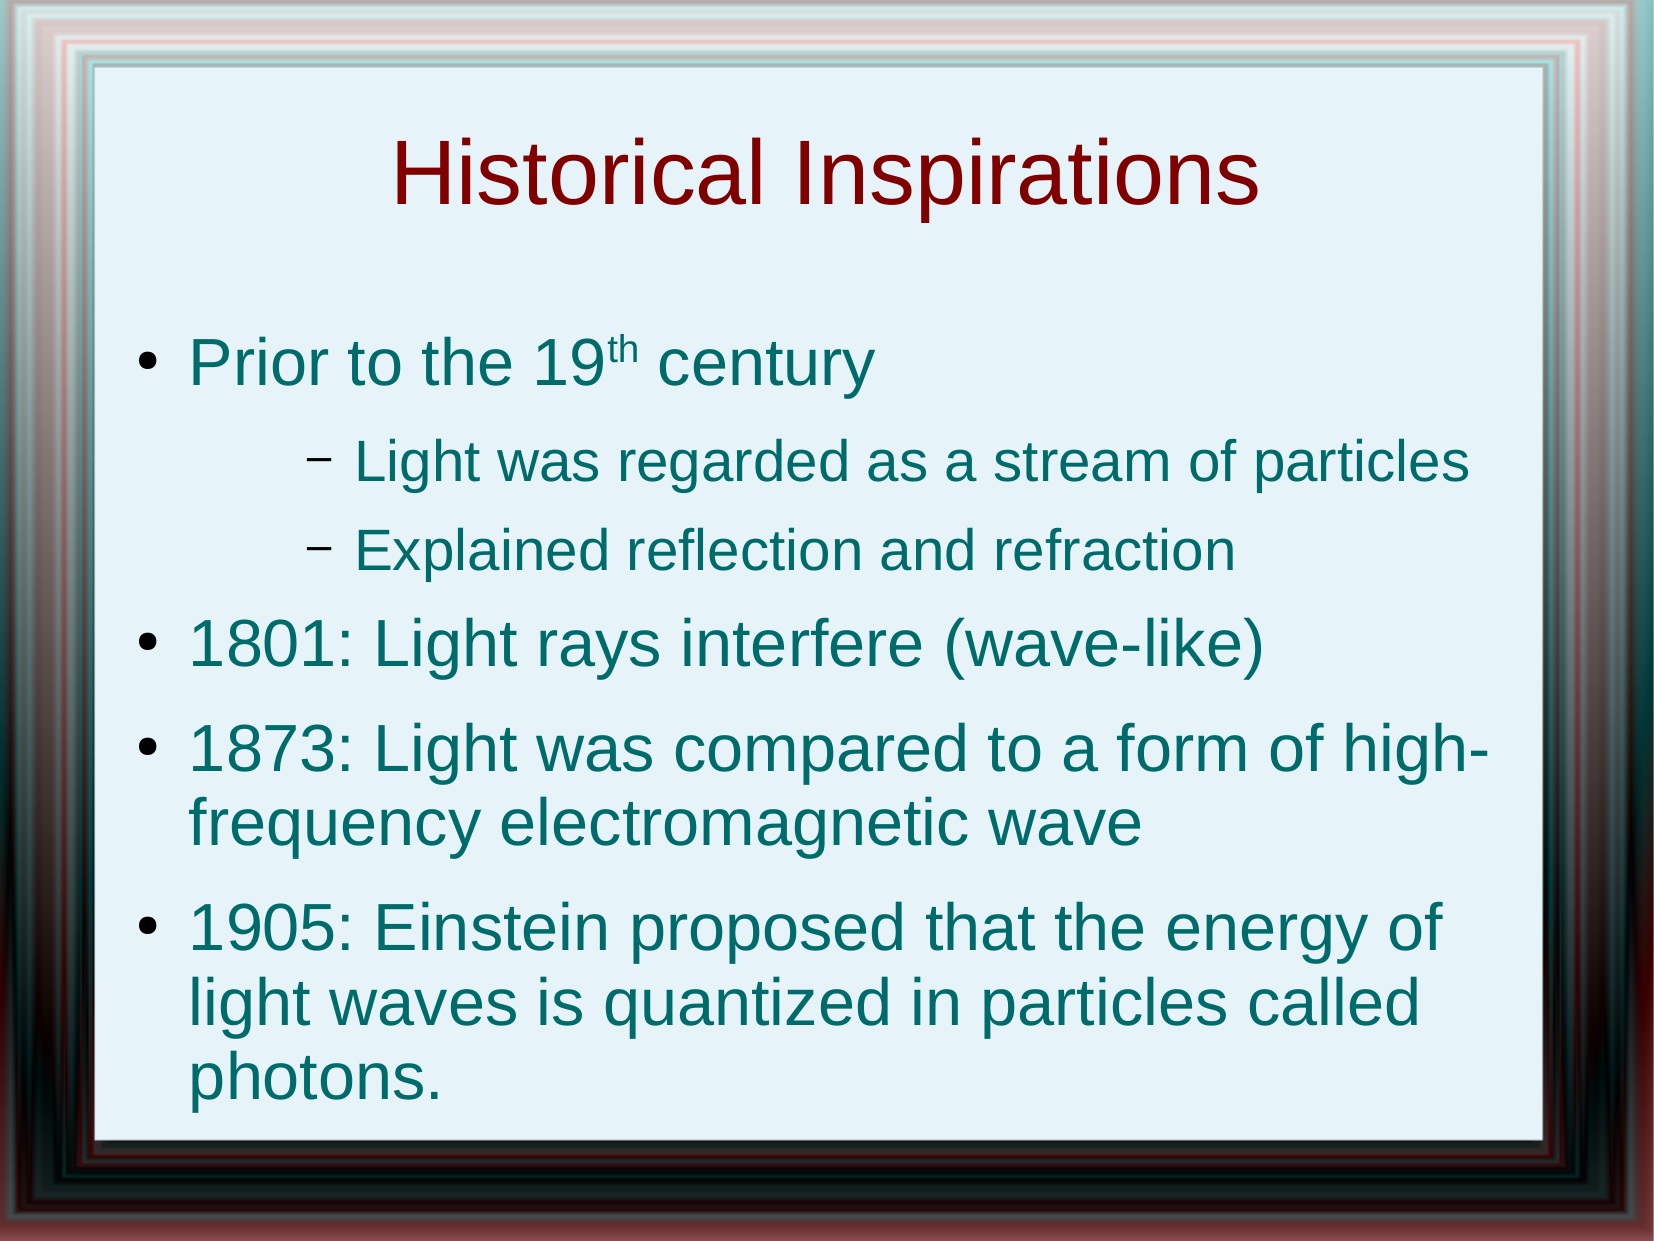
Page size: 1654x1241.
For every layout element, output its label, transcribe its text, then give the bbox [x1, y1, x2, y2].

list Prior to the 19th century Light was regarded as a stream of particles Explained reflection and refraction 1801: Light rays interfere (wave-like) 1873: Light was compared to a form of high-frequency electromagnetic wave 1905: Einstein proposed that the energy of light waves is quantized in particles called photons. [118, 324, 1506, 1117]
title Historical Inspirations [118, 95, 1536, 250]
picture [0, 0, 1654, 1241]
